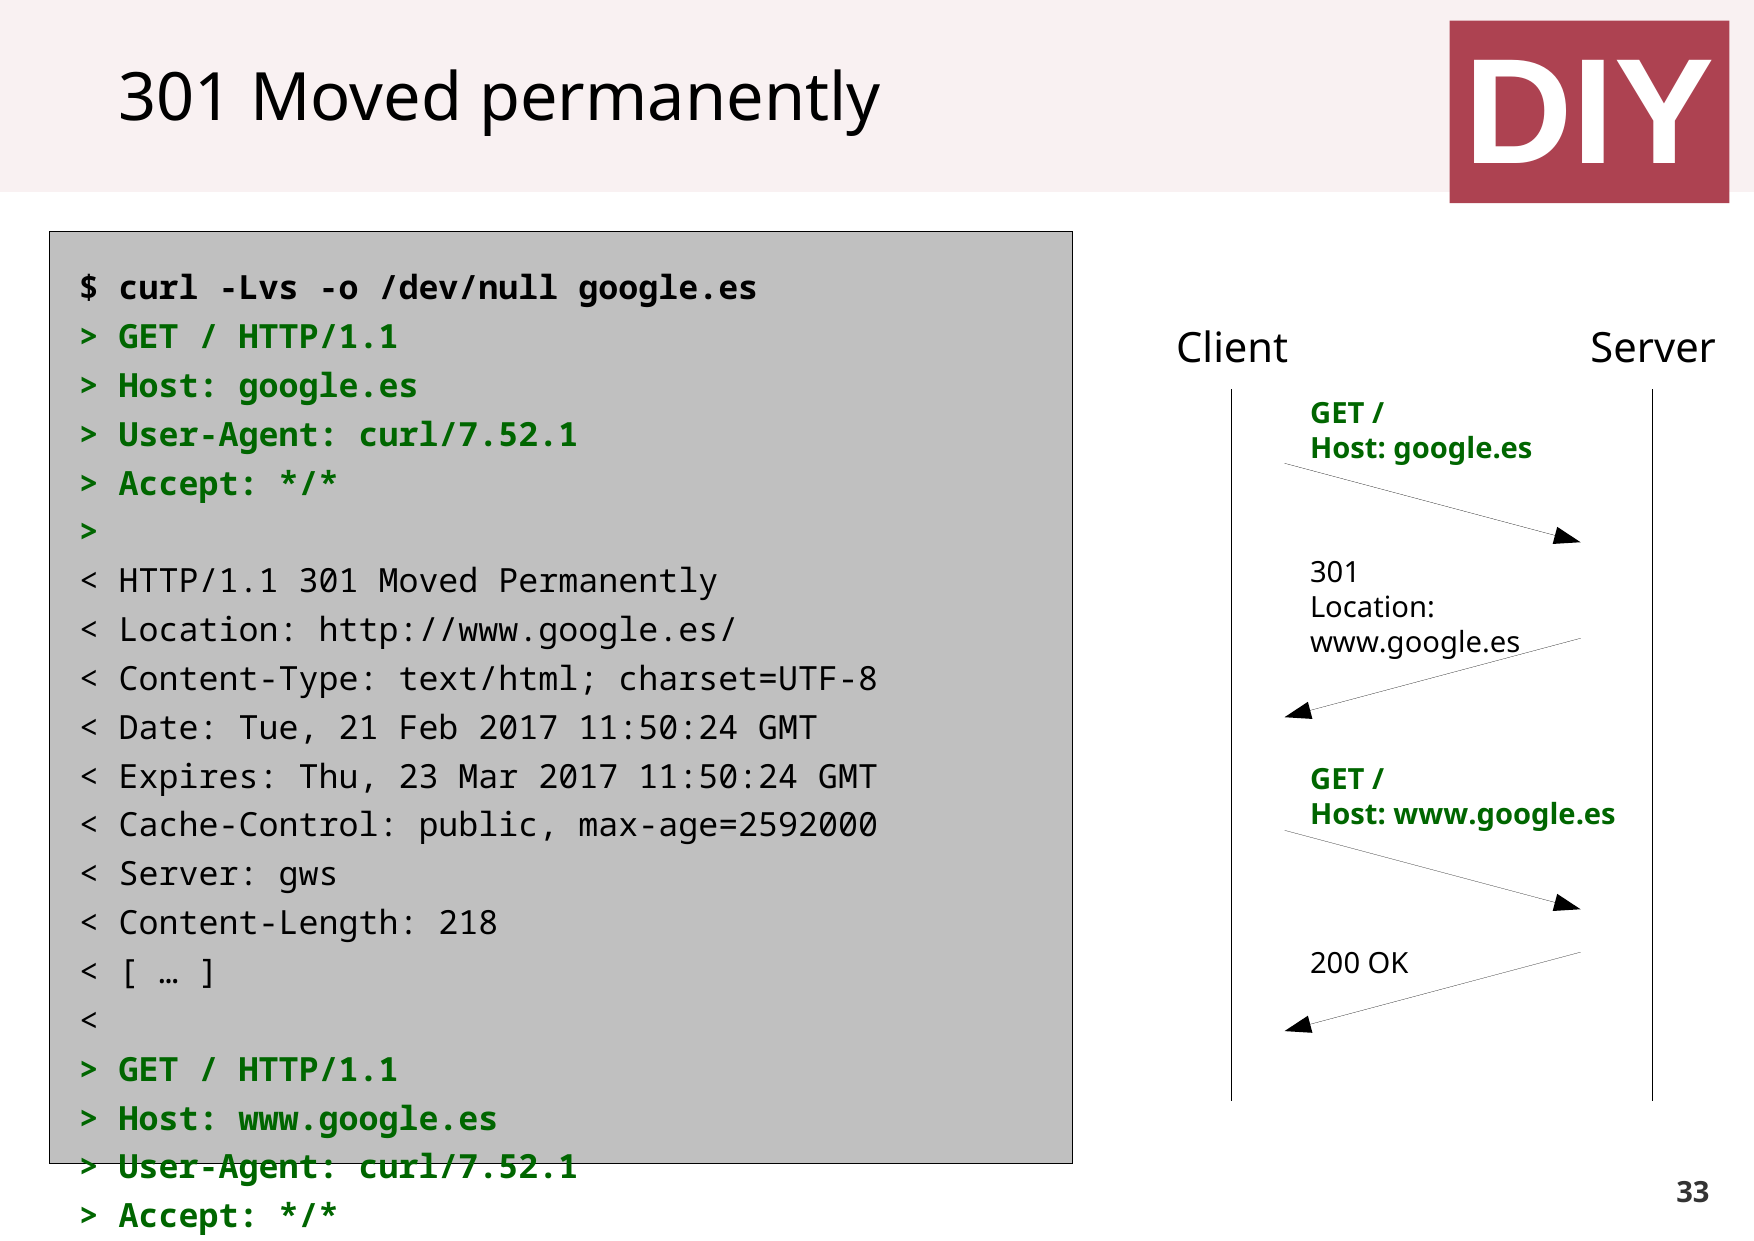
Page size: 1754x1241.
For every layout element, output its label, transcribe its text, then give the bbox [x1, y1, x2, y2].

text_box DIY [1449, 20, 1730, 204]
text_box GET / Host: google.es [1295, 386, 1573, 479]
text_box Server [1572, 313, 1734, 379]
text_box $ curl -Lvs -o /dev/null google.es > GET / HTTP/1.1 > Host: google.es > User-Agent: curl/7.52.1 > Accept: */* > < HTTP/1.1 301 Moved Permanently < Location: http://www.google.es/ < Content-Type: text/html; charset=UTF-8 < Date: Tue, 21 Feb 2017 11:50:24 GMT < Expires: Thu, 23 Mar 2017 11:50:24 GMT < Cache-Control: public, max-age=2592000 < Server: gws < Content-Length: 218 < [ … ] < > GET / HTTP/1.1 > Host: www.google.es > User-Agent: curl/7.52.1 > Accept: */* > < HTTP/1.1 200 OK < Date: Tue, 21 Feb 2017 11:50:24 GMT < Cache-Control: private, max-age=0 < [ … ] [49, 231, 1073, 1164]
text_box 200 OK [1295, 936, 1649, 1057]
text_box GET / Host: www.google.es [1295, 752, 1652, 873]
title 301 Moved permanently [118, 7, 1371, 185]
text_box Client [1151, 313, 1313, 379]
text_box 301 Location: www.google.es [1295, 545, 1649, 666]
